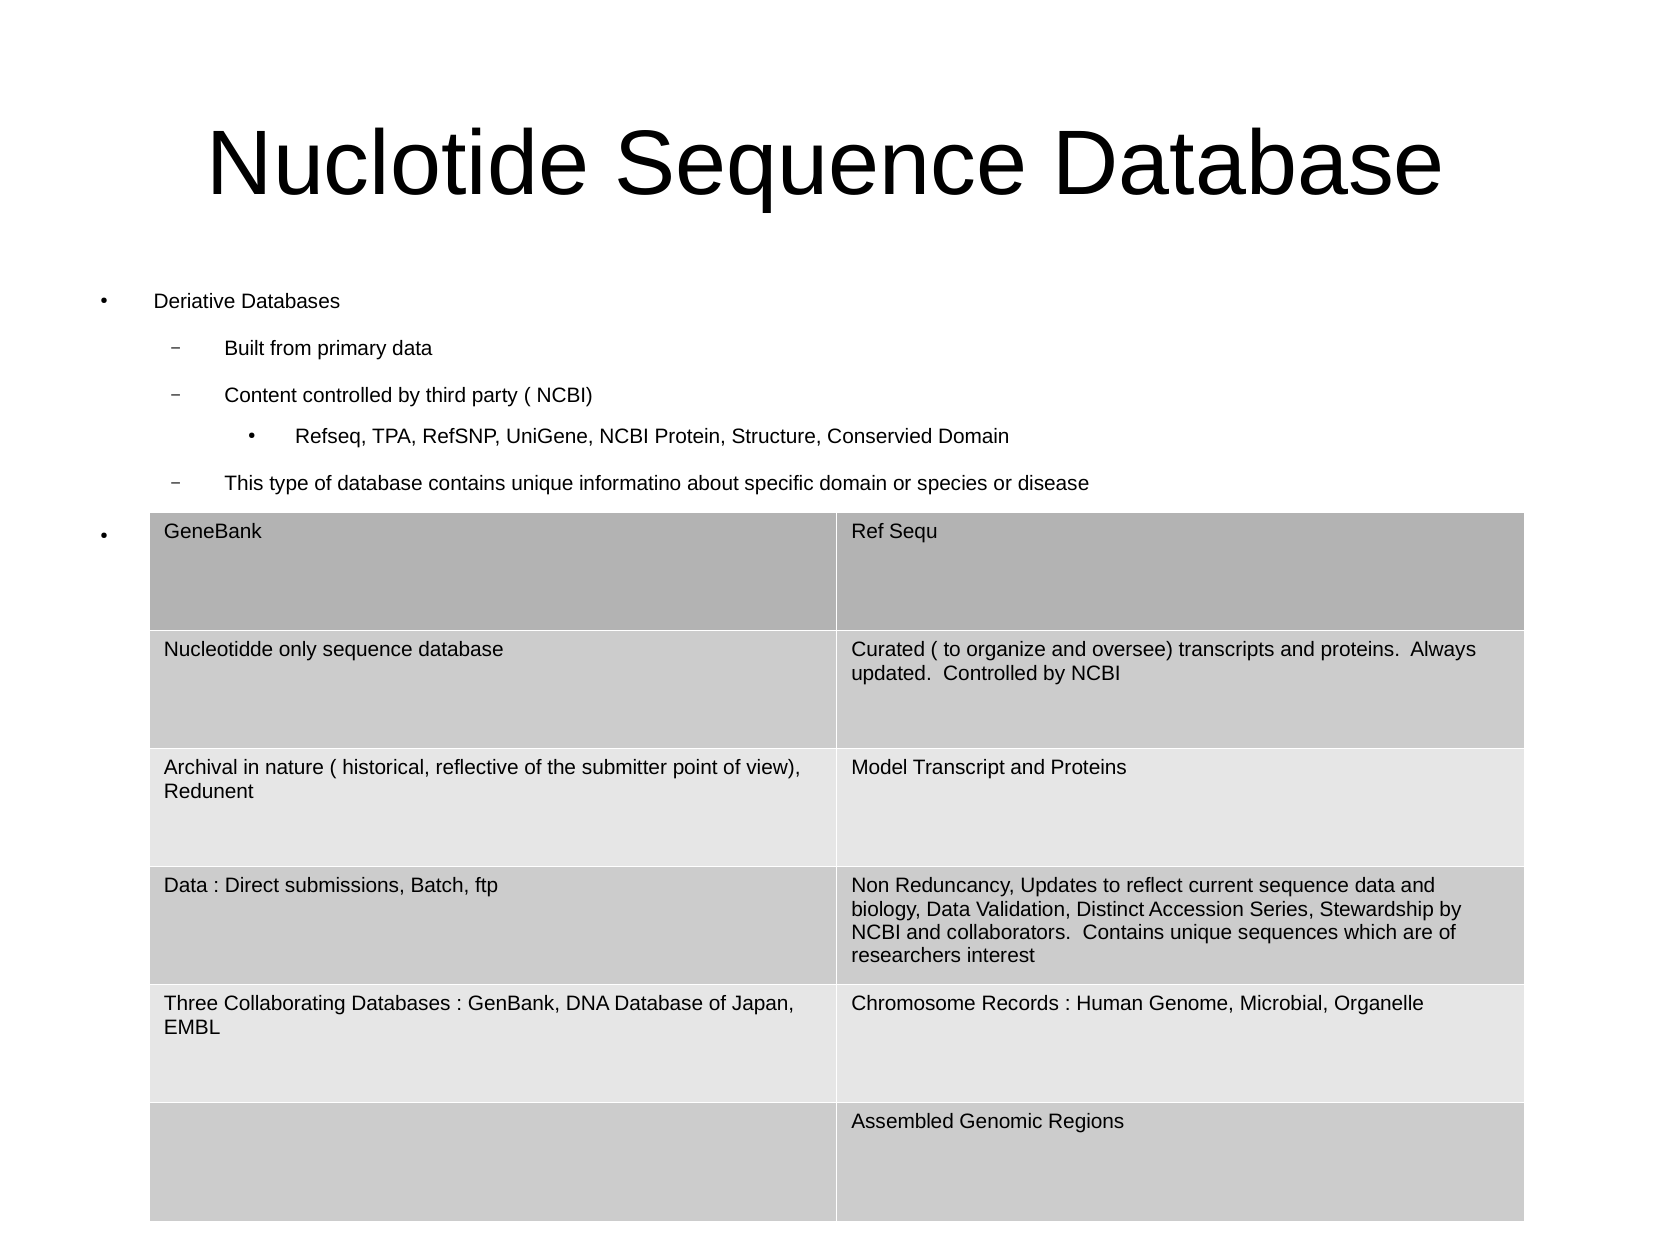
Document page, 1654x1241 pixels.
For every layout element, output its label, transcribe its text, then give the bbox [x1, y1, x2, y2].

table_cell Archival in nature ( historical, reflective of the submitter point of view), Redunent [150, 749, 836, 866]
table_cell Chromosome Records : Human Genome, Microbial, Organelle [837, 985, 1524, 1102]
table_header GeneBank [150, 513, 836, 630]
title Nuclotide Sequence Database [82, 59, 1571, 267]
table_header Ref Sequ [837, 513, 1524, 630]
table_cell Model Transcript and Proteins [837, 749, 1524, 866]
table_cell Assembled Genomic Regions [837, 1103, 1524, 1221]
table_cell Nucleotidde only sequence database [150, 631, 836, 748]
table_cell Three Collaborating Databases : GenBank, DNA Database of Japan, EMBL [150, 985, 836, 1102]
table_cell Non Reduncancy, Updates to reflect current sequence data and biology, Data Validation, Distinct Accession Series, Stewardship by NCBI and collaborators. Contains unique sequences which are of researchers interest [837, 867, 1524, 984]
table_cell [150, 1103, 836, 1221]
table_cell Curated ( to organize and oversee) transcripts and proteins. Always updated. Controlled by NCBI [837, 631, 1524, 748]
table_cell Data : Direct submissions, Batch, ftp [150, 867, 836, 984]
list Deriative Databases Built from primary data Content controlled by third party ( NCBI) Refseq, TPA, RefSNP, UniGene, NCBI Protein, Structure, Conservied Domain This type of database contains unique informatino about specific domain or species or disease [82, 290, 1571, 1205]
